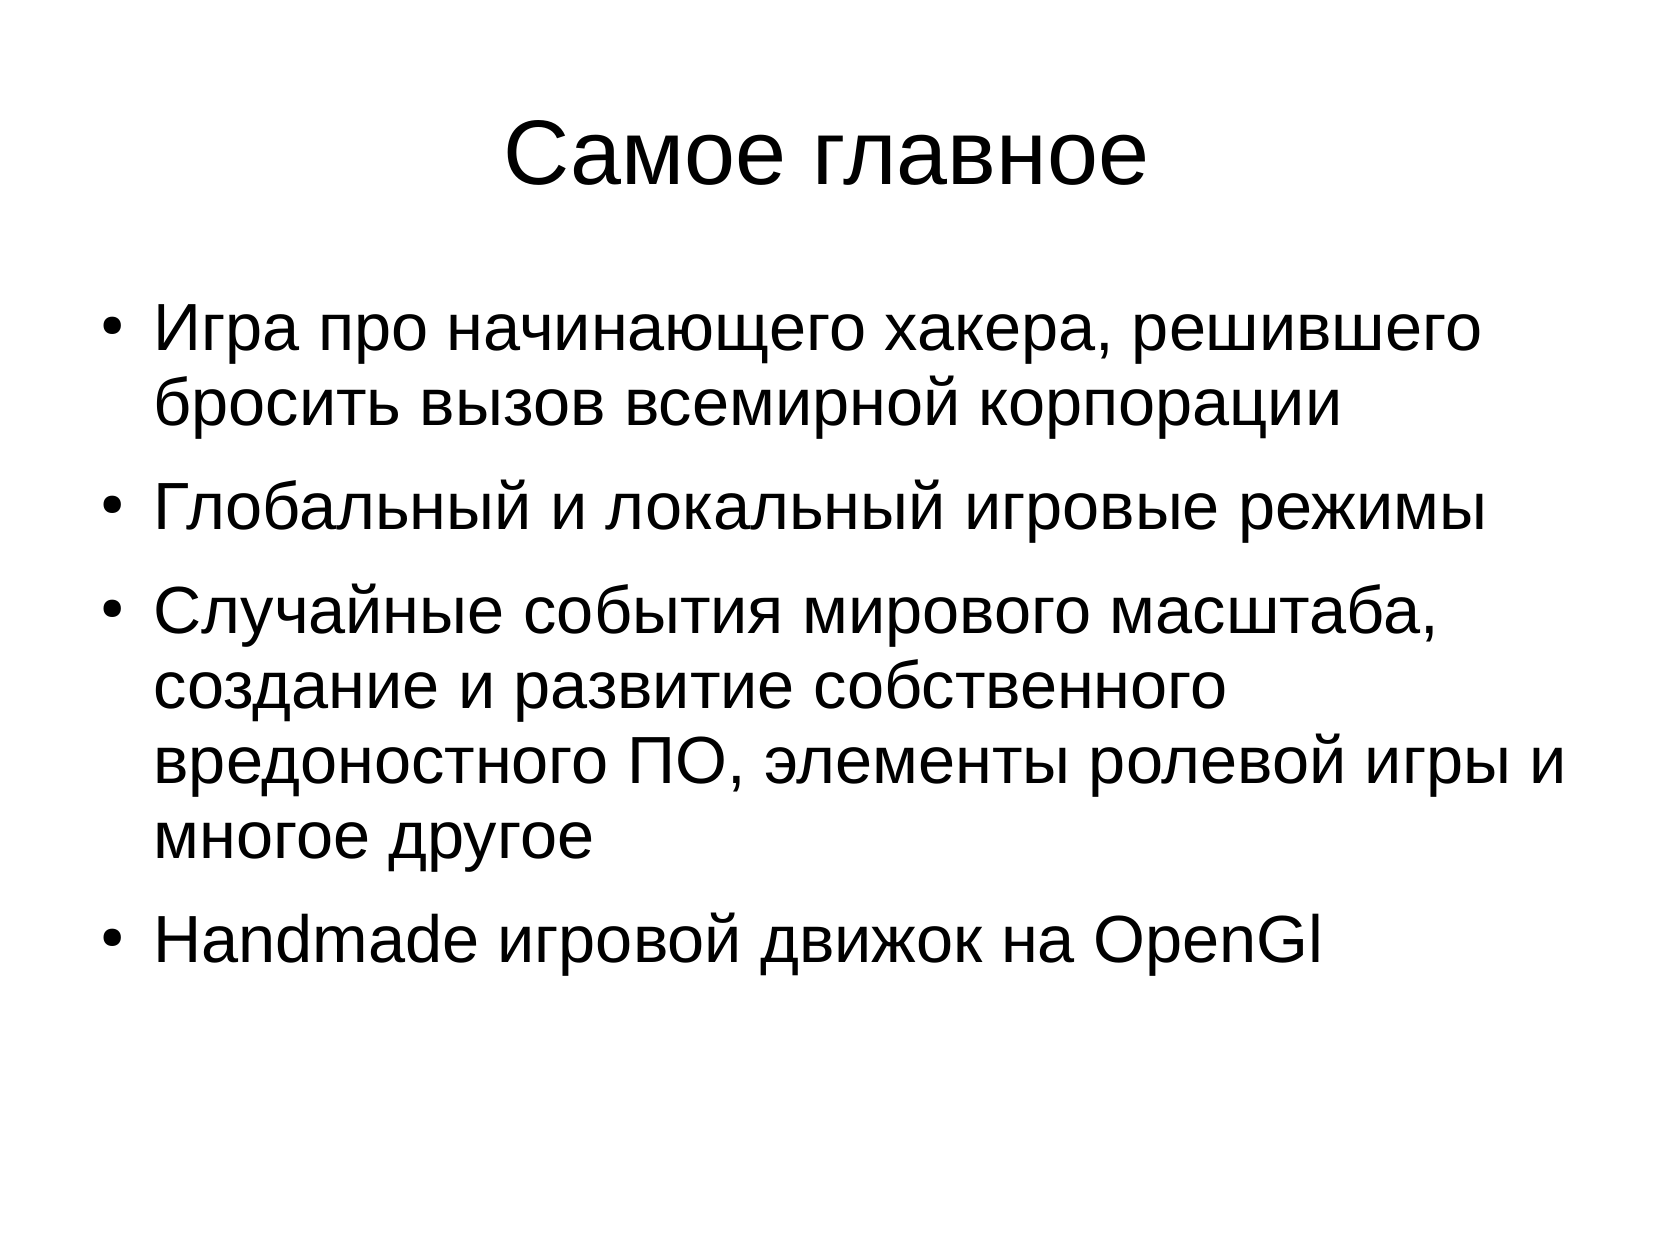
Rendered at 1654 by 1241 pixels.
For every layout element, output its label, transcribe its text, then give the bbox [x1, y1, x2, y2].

title Самое главное [82, 49, 1571, 257]
list Игра про начинающего хакера, решившего бросить вызов всемирной корпорации Глобальный и локальный игровые режимы Случайные события мирового масштаба, создание и развитие собственного вредоностного ПО, элементы ролевой игры и многое другое Handmade игровой движок на OpenGl [82, 290, 1571, 1010]
